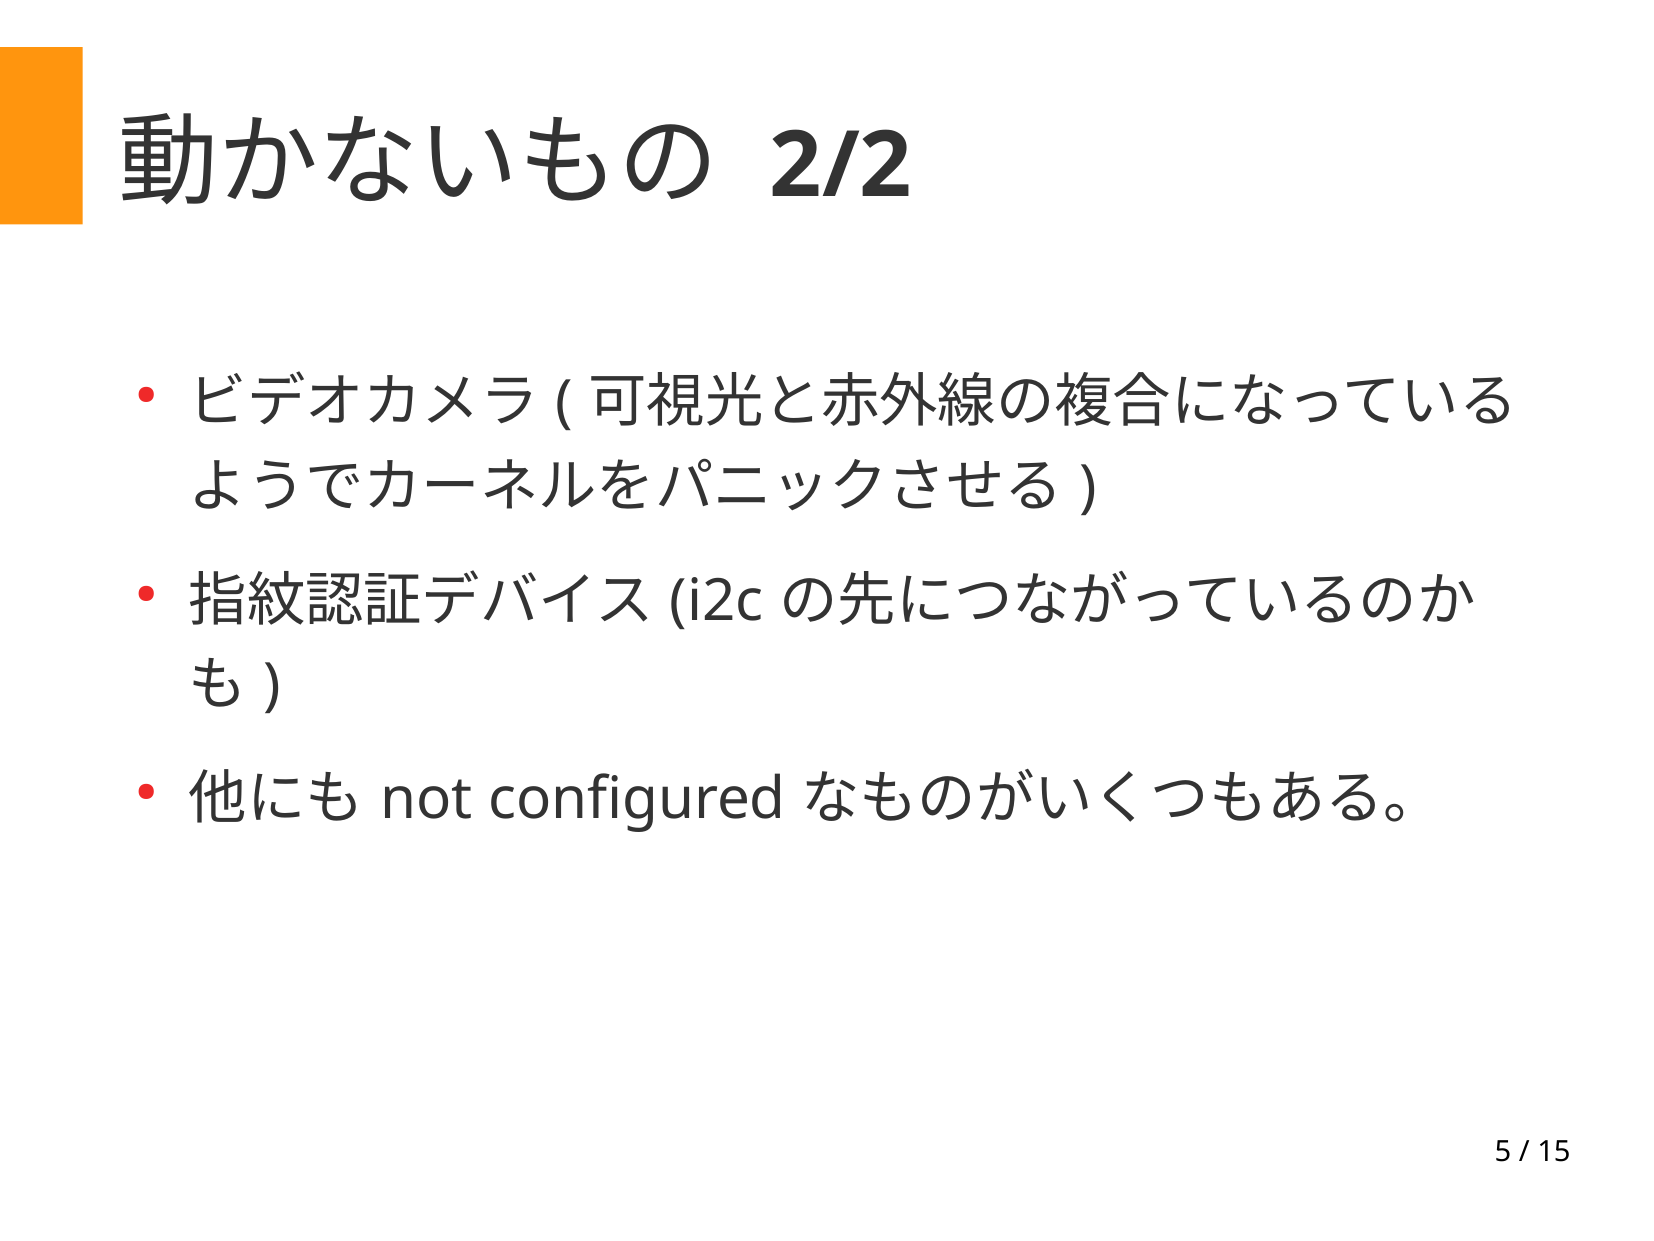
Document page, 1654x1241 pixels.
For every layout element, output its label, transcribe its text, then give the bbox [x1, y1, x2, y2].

title 動かないもの 2/2 [118, 49, 1571, 257]
list ビデオカメラ(可視光と赤外線の複合になっているようでカーネルをパニックさせる) 指紋認証デバイス(i2cの先につながっているのかも) 他にもnot configuredなものがいくつもある。 [118, 354, 1536, 1074]
